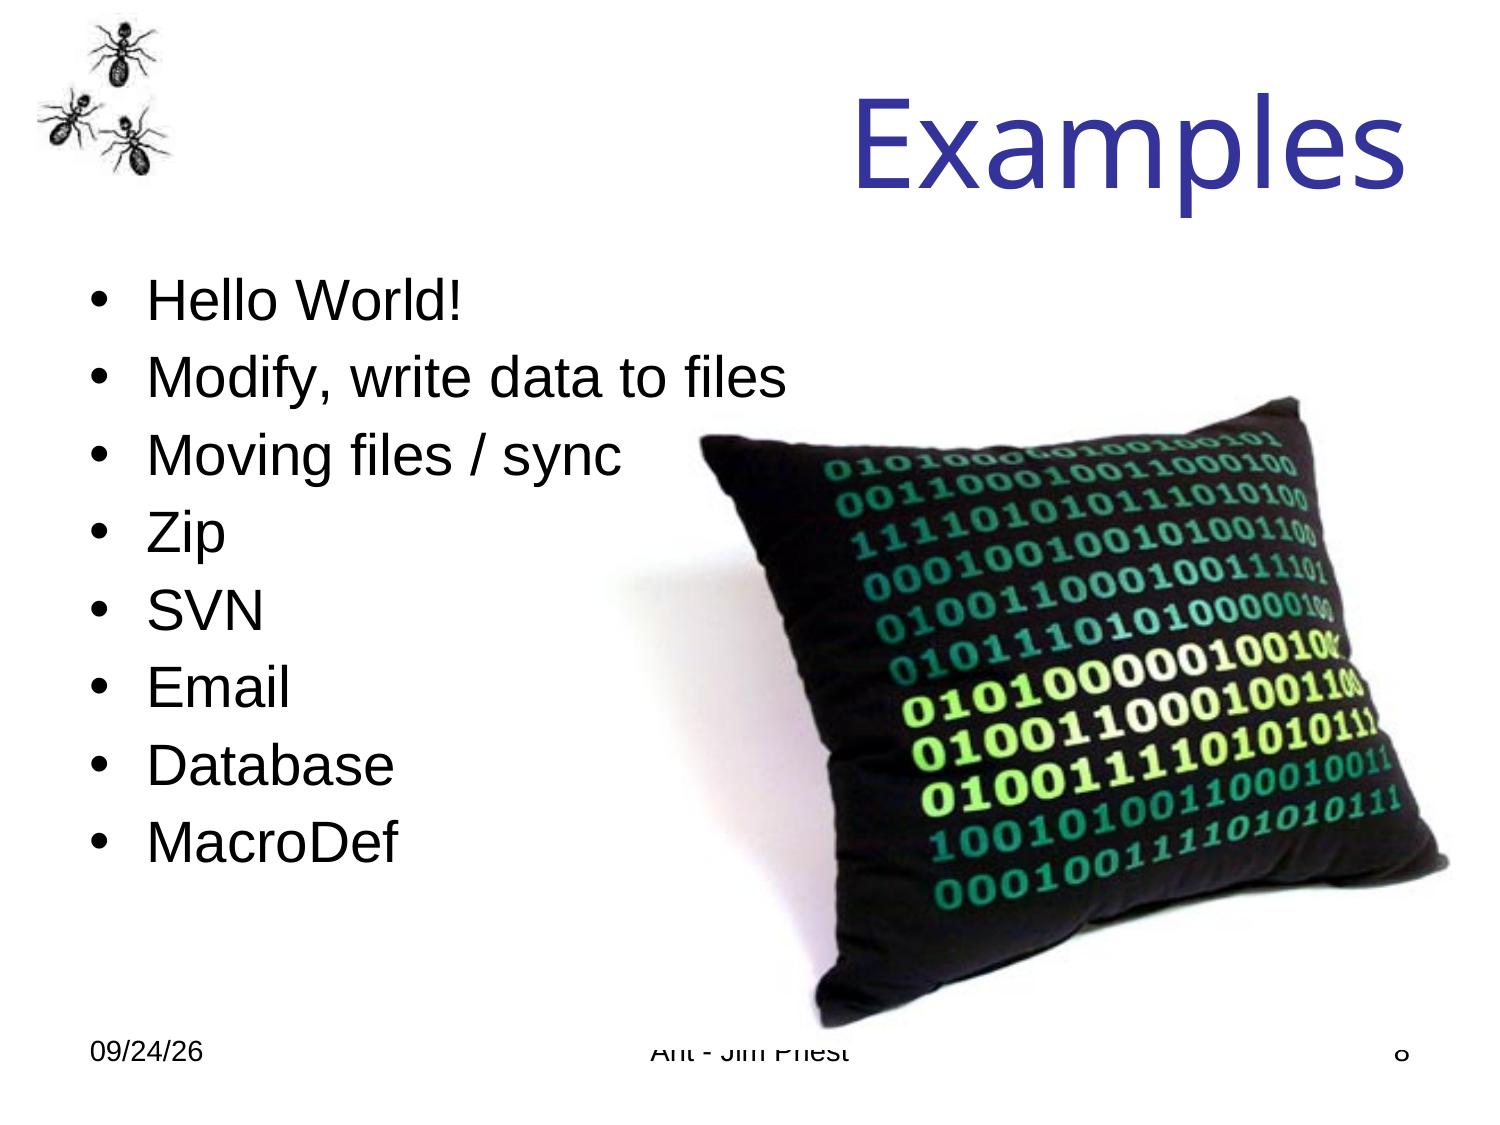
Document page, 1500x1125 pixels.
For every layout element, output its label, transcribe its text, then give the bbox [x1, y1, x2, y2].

list Hello World! Modify, write data to files Moving files / sync Zip SVN Email Database MacroDef [75, 262, 1426, 1006]
title Examples [75, 45, 1426, 233]
picture [0, 0, 213, 207]
picture [562, 380, 1471, 1051]
